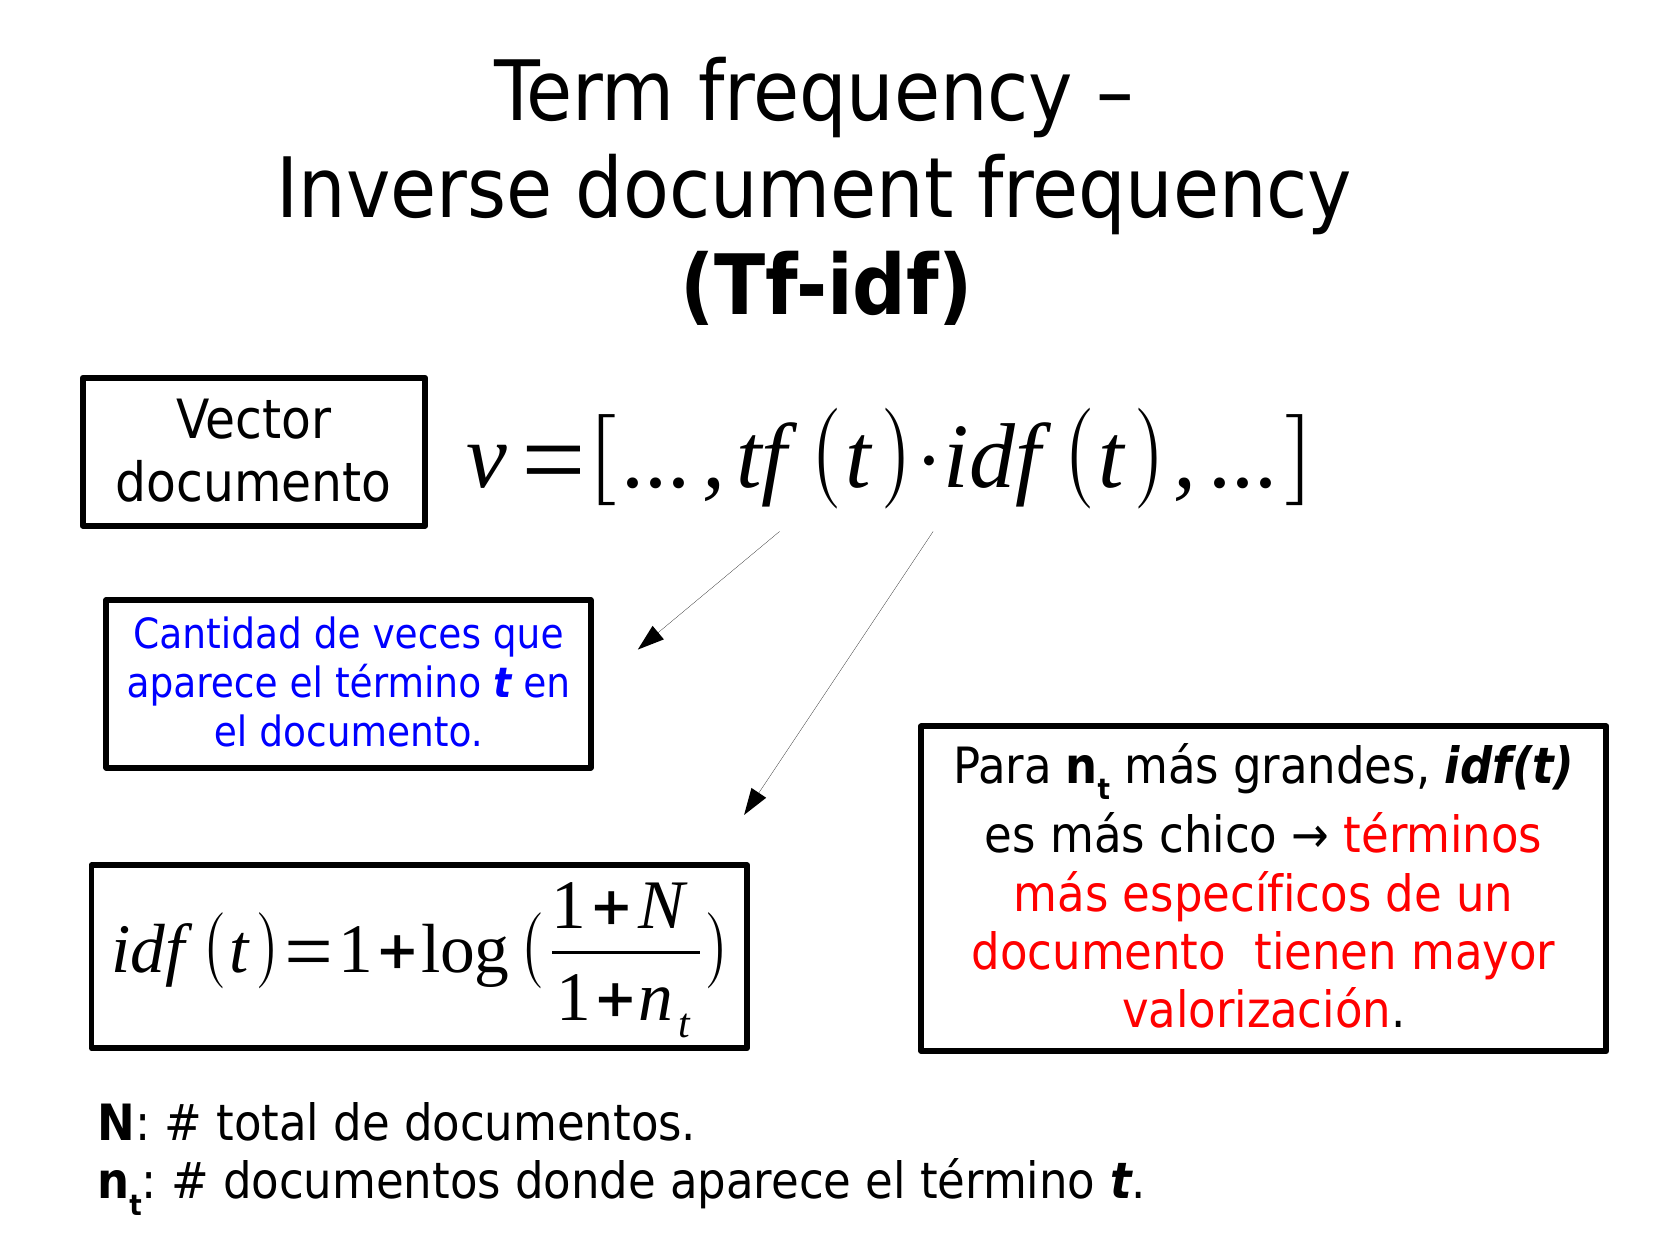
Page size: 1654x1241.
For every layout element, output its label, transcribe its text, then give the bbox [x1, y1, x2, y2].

text_box Para nt más grandes, idf(t) es más chico → términos más específicos de un documento tienen mayor valorización. [921, 726, 1607, 1052]
text_box N: # total de documentos. nt: # documentos donde aparece el término t. [82, 1086, 1193, 1230]
title Term frequency – Inverse document frequency (Tf-idf) [82, 42, 1571, 335]
text_box Cantidad de veces que aparece el término t en el documento. [106, 599, 591, 768]
chart [442, 400, 1329, 512]
chart [94, 868, 745, 1046]
text_box Vector documento [82, 377, 426, 526]
